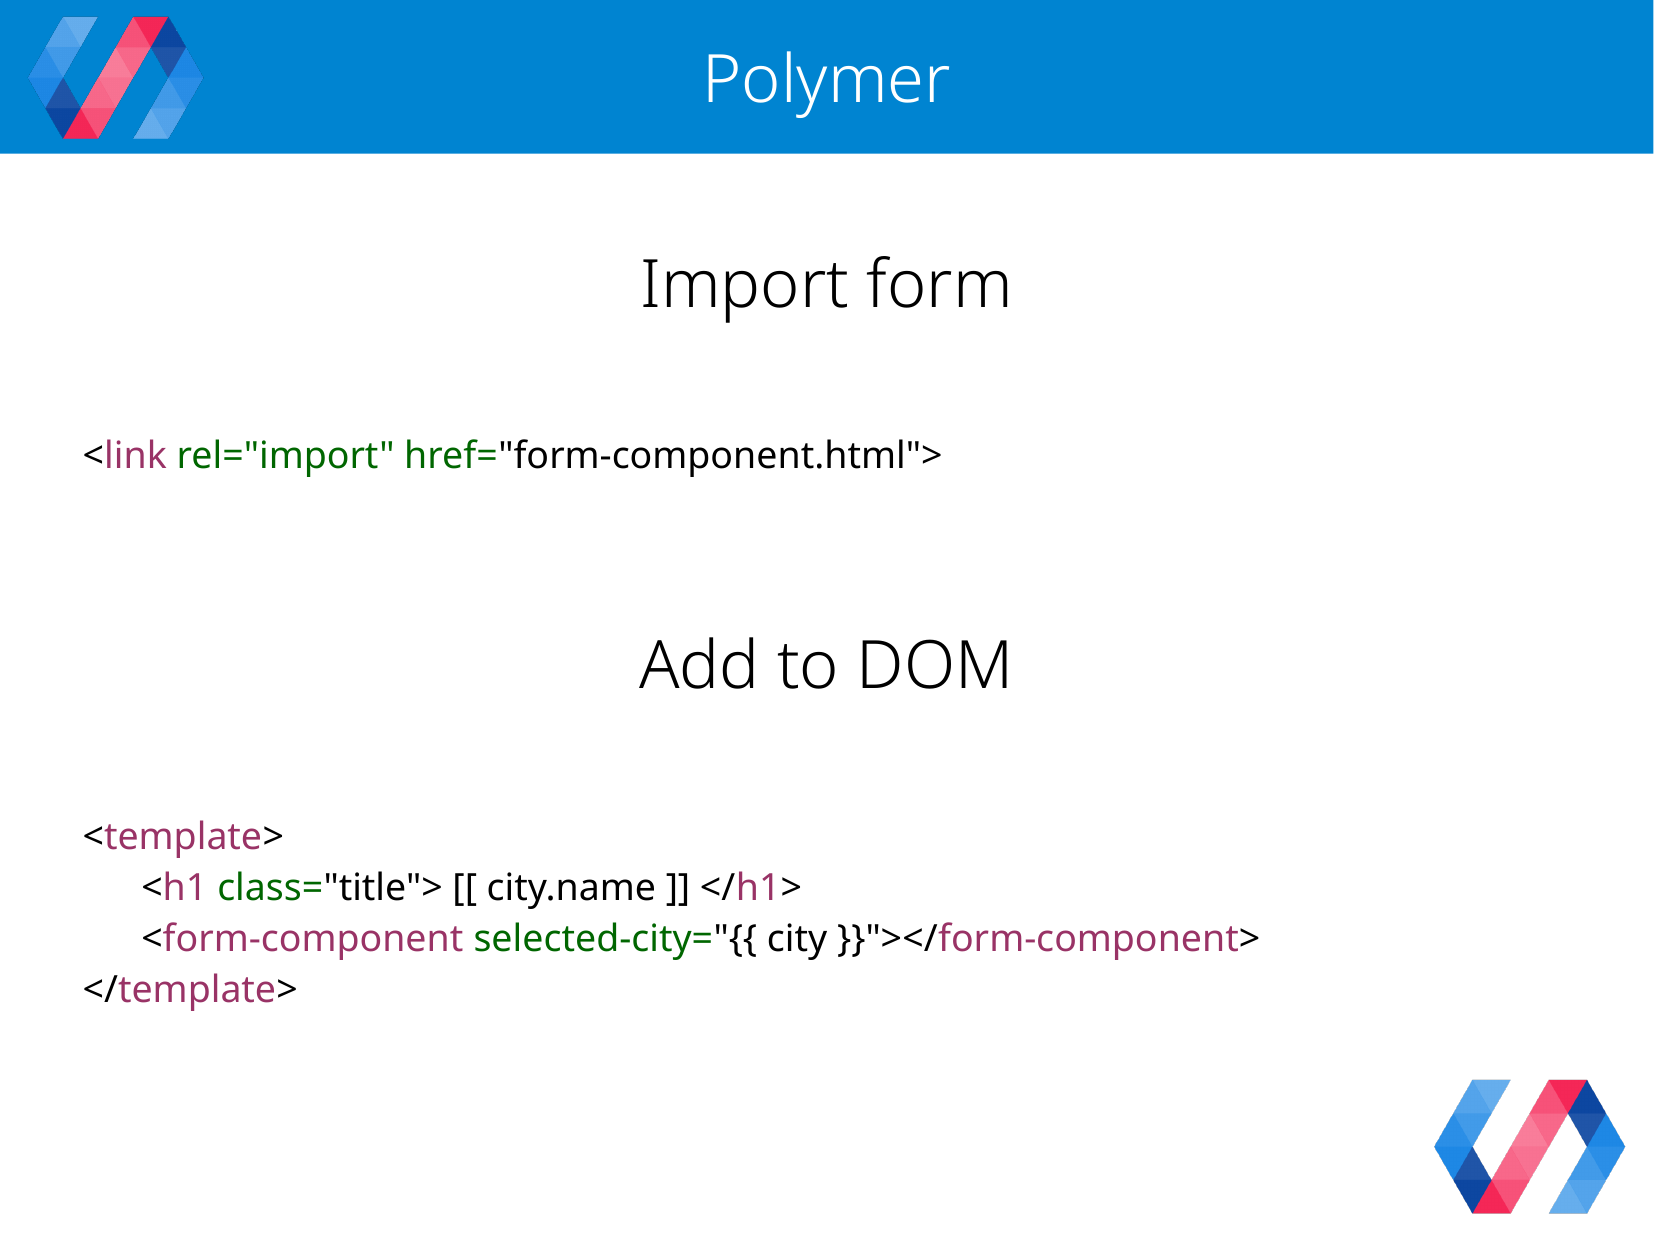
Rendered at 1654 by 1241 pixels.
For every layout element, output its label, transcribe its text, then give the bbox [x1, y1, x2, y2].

title Polymer [0, 0, 1654, 154]
picture [23, 13, 208, 142]
picture [1429, 1076, 1630, 1217]
text_box Add to DOM <template> <h1 class="title"> [[ city.name ]] </h1> <form-component selected-city="{{ city }}"></form-component> </template> [82, 616, 1571, 973]
text_box Import form <link rel="import" href="form-component.html"> [82, 236, 1571, 498]
